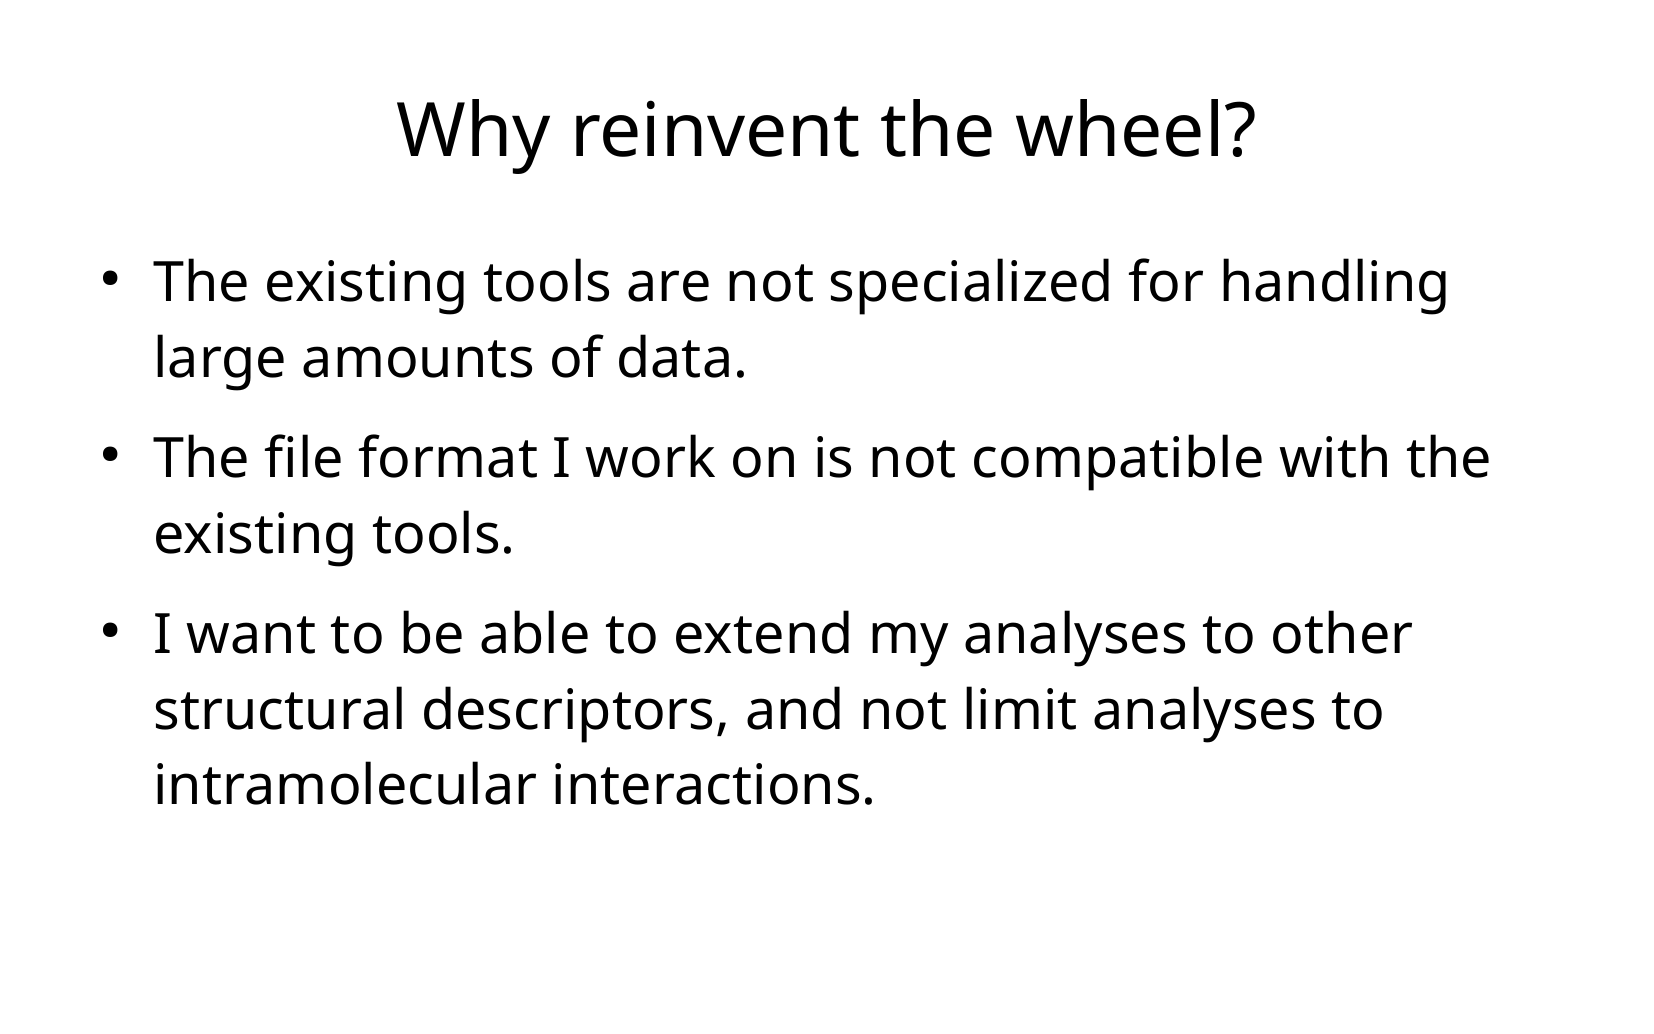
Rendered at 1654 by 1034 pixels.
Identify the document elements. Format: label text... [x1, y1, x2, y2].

list The existing tools are not specialized for handling large amounts of data. The file format I work on is not compatible with the existing tools. I want to be able to extend my analyses to other structural descriptors, and not limit analyses to intramolecular interactions. [82, 241, 1571, 842]
title Why reinvent the wheel? [82, 41, 1571, 214]
